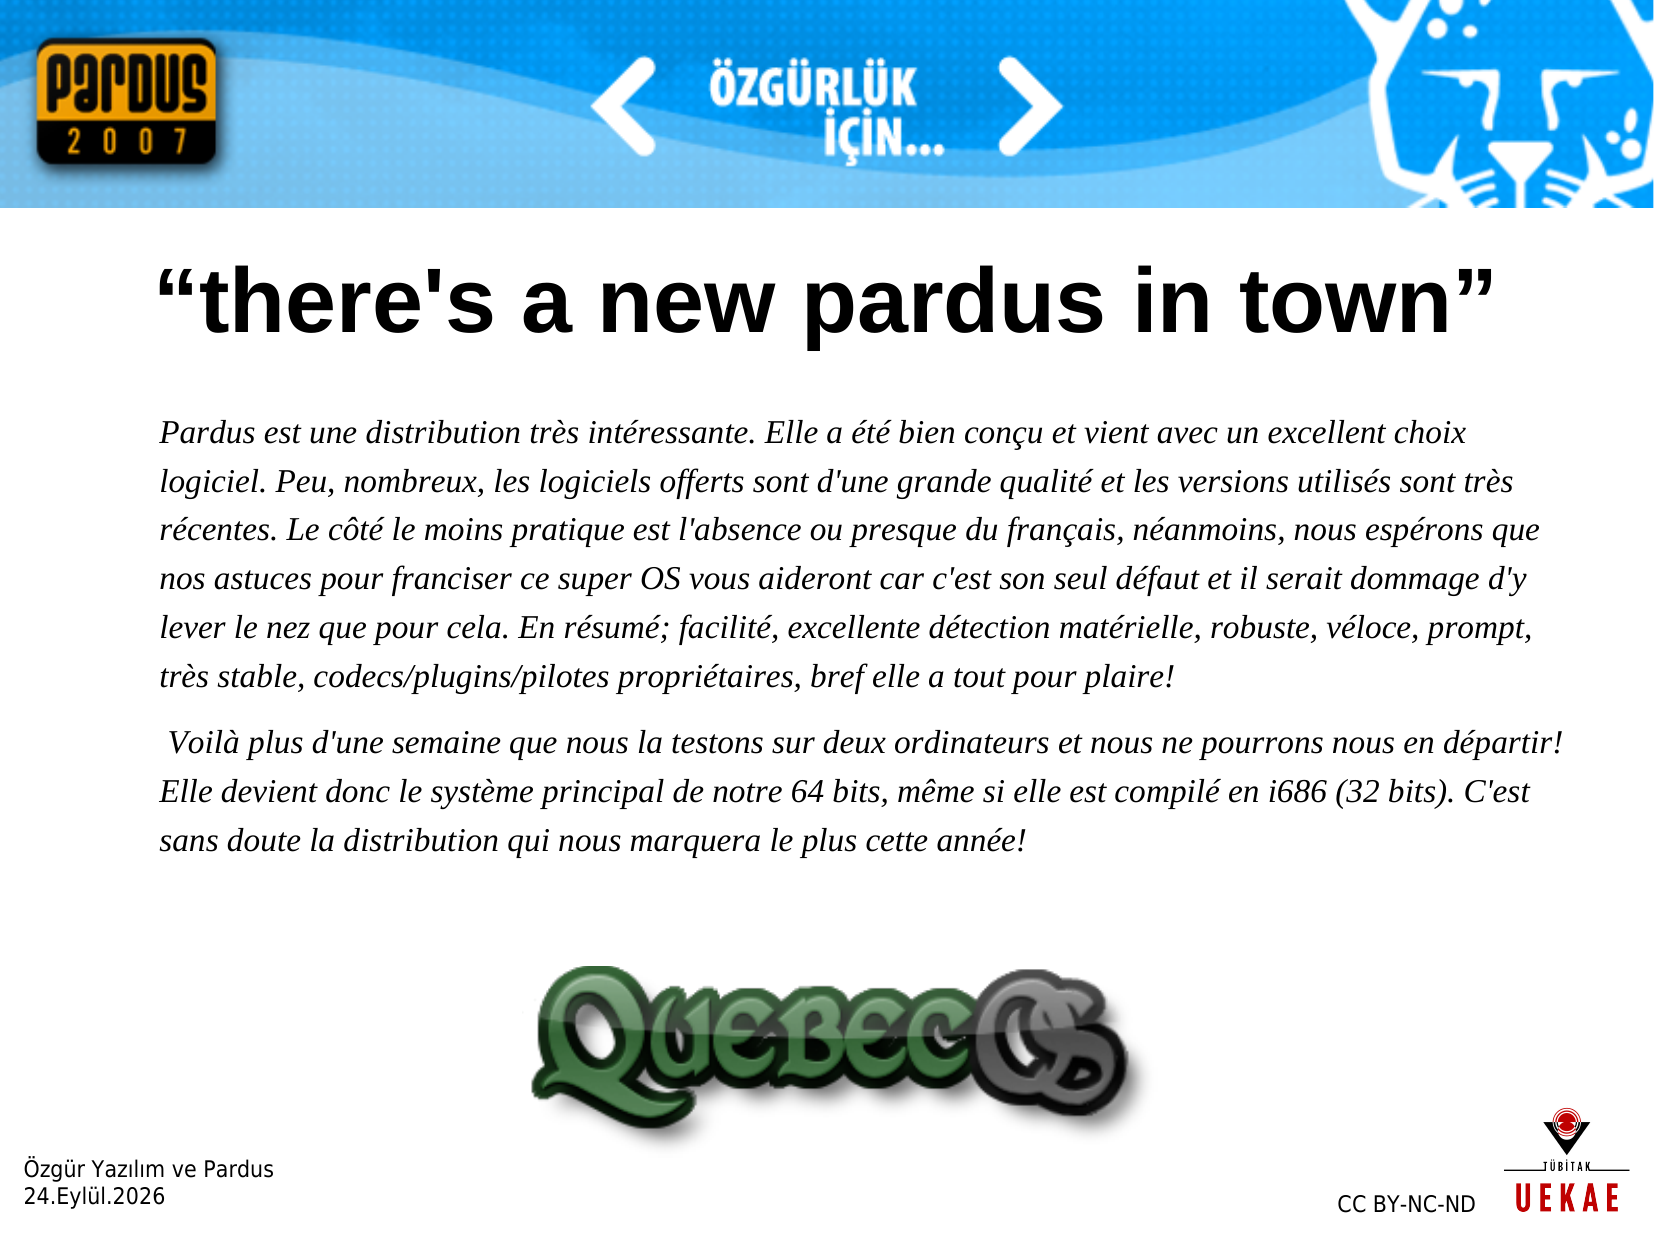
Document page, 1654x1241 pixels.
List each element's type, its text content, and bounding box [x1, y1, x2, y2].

picture [522, 966, 1158, 1158]
title “there's a new pardus in town” [82, 197, 1571, 405]
picture [1500, 1104, 1634, 1215]
list Pardus est une distribution très intéressante. Elle a été bien conçu et vient avec un excellent choix logiciel. Peu, nombreux, les logiciels offerts sont d'une grande qualité et les versions utilisés sont très récentes. Le côté le moins pratique est l'absence ou presque du français, néanmoins, nous espérons que nos astuces pour franciser ce super OS vous aideront car c'est son seul défaut et il serait dommage d'y lever le nez que pour cela. En résumé; facilité, excellente détection matérielle, robuste, véloce, prompt, très stable, codecs/plugins/pilotes propriétaires, bref elle a tout pour plaire! Voilà plus d'une semaine que nous la testons sur deux ordinateurs et nous ne pourrons nous en départir! Elle devient donc le système principal de notre 64 bits, même si elle est compilé en i686 (32 bits). C'est sans doute la distribution qui nous marquera le plus cette année! [88, 413, 1571, 859]
picture [0, 0, 1654, 208]
